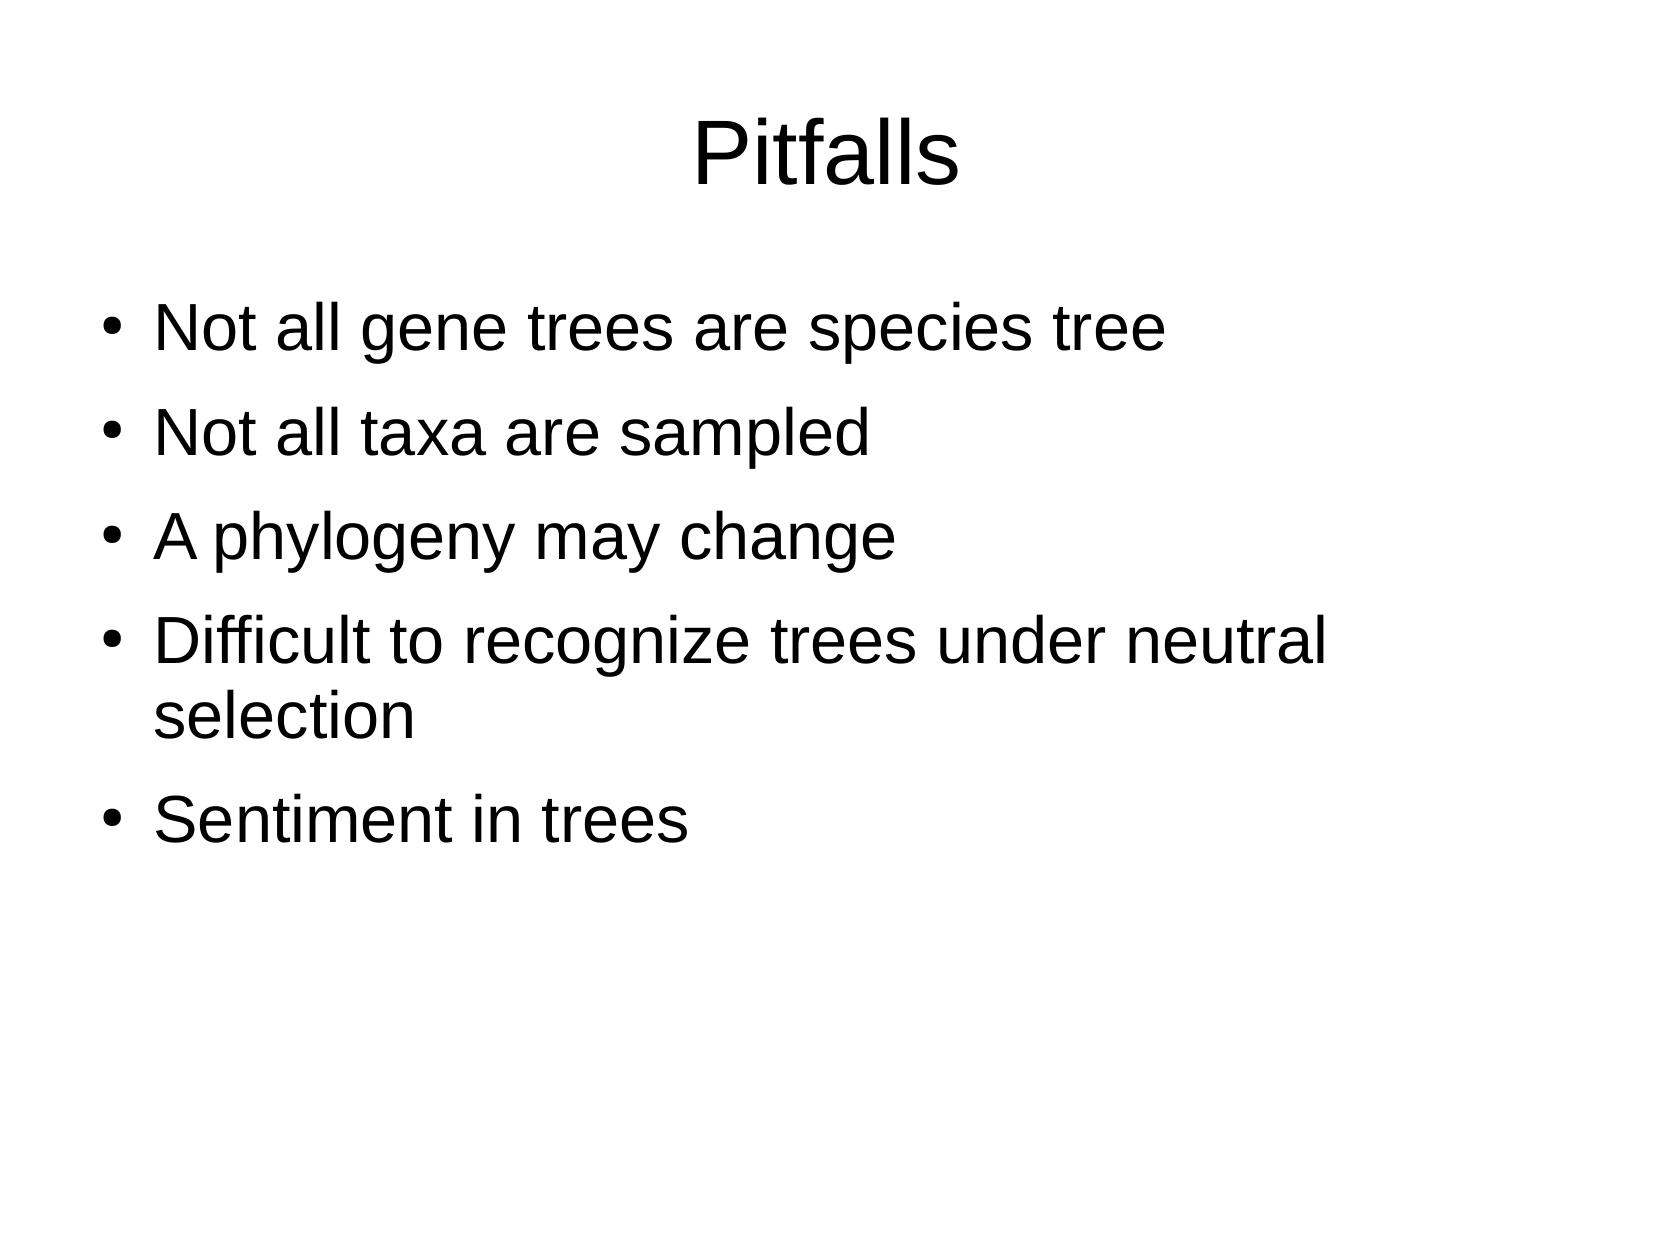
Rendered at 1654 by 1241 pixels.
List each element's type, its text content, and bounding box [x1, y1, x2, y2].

list Not all gene trees are species tree Not all taxa are sampled A phylogeny may change Difficult to recognize trees under neutral selection Sentiment in trees [82, 290, 1571, 1010]
title Pitfalls [82, 49, 1571, 257]
